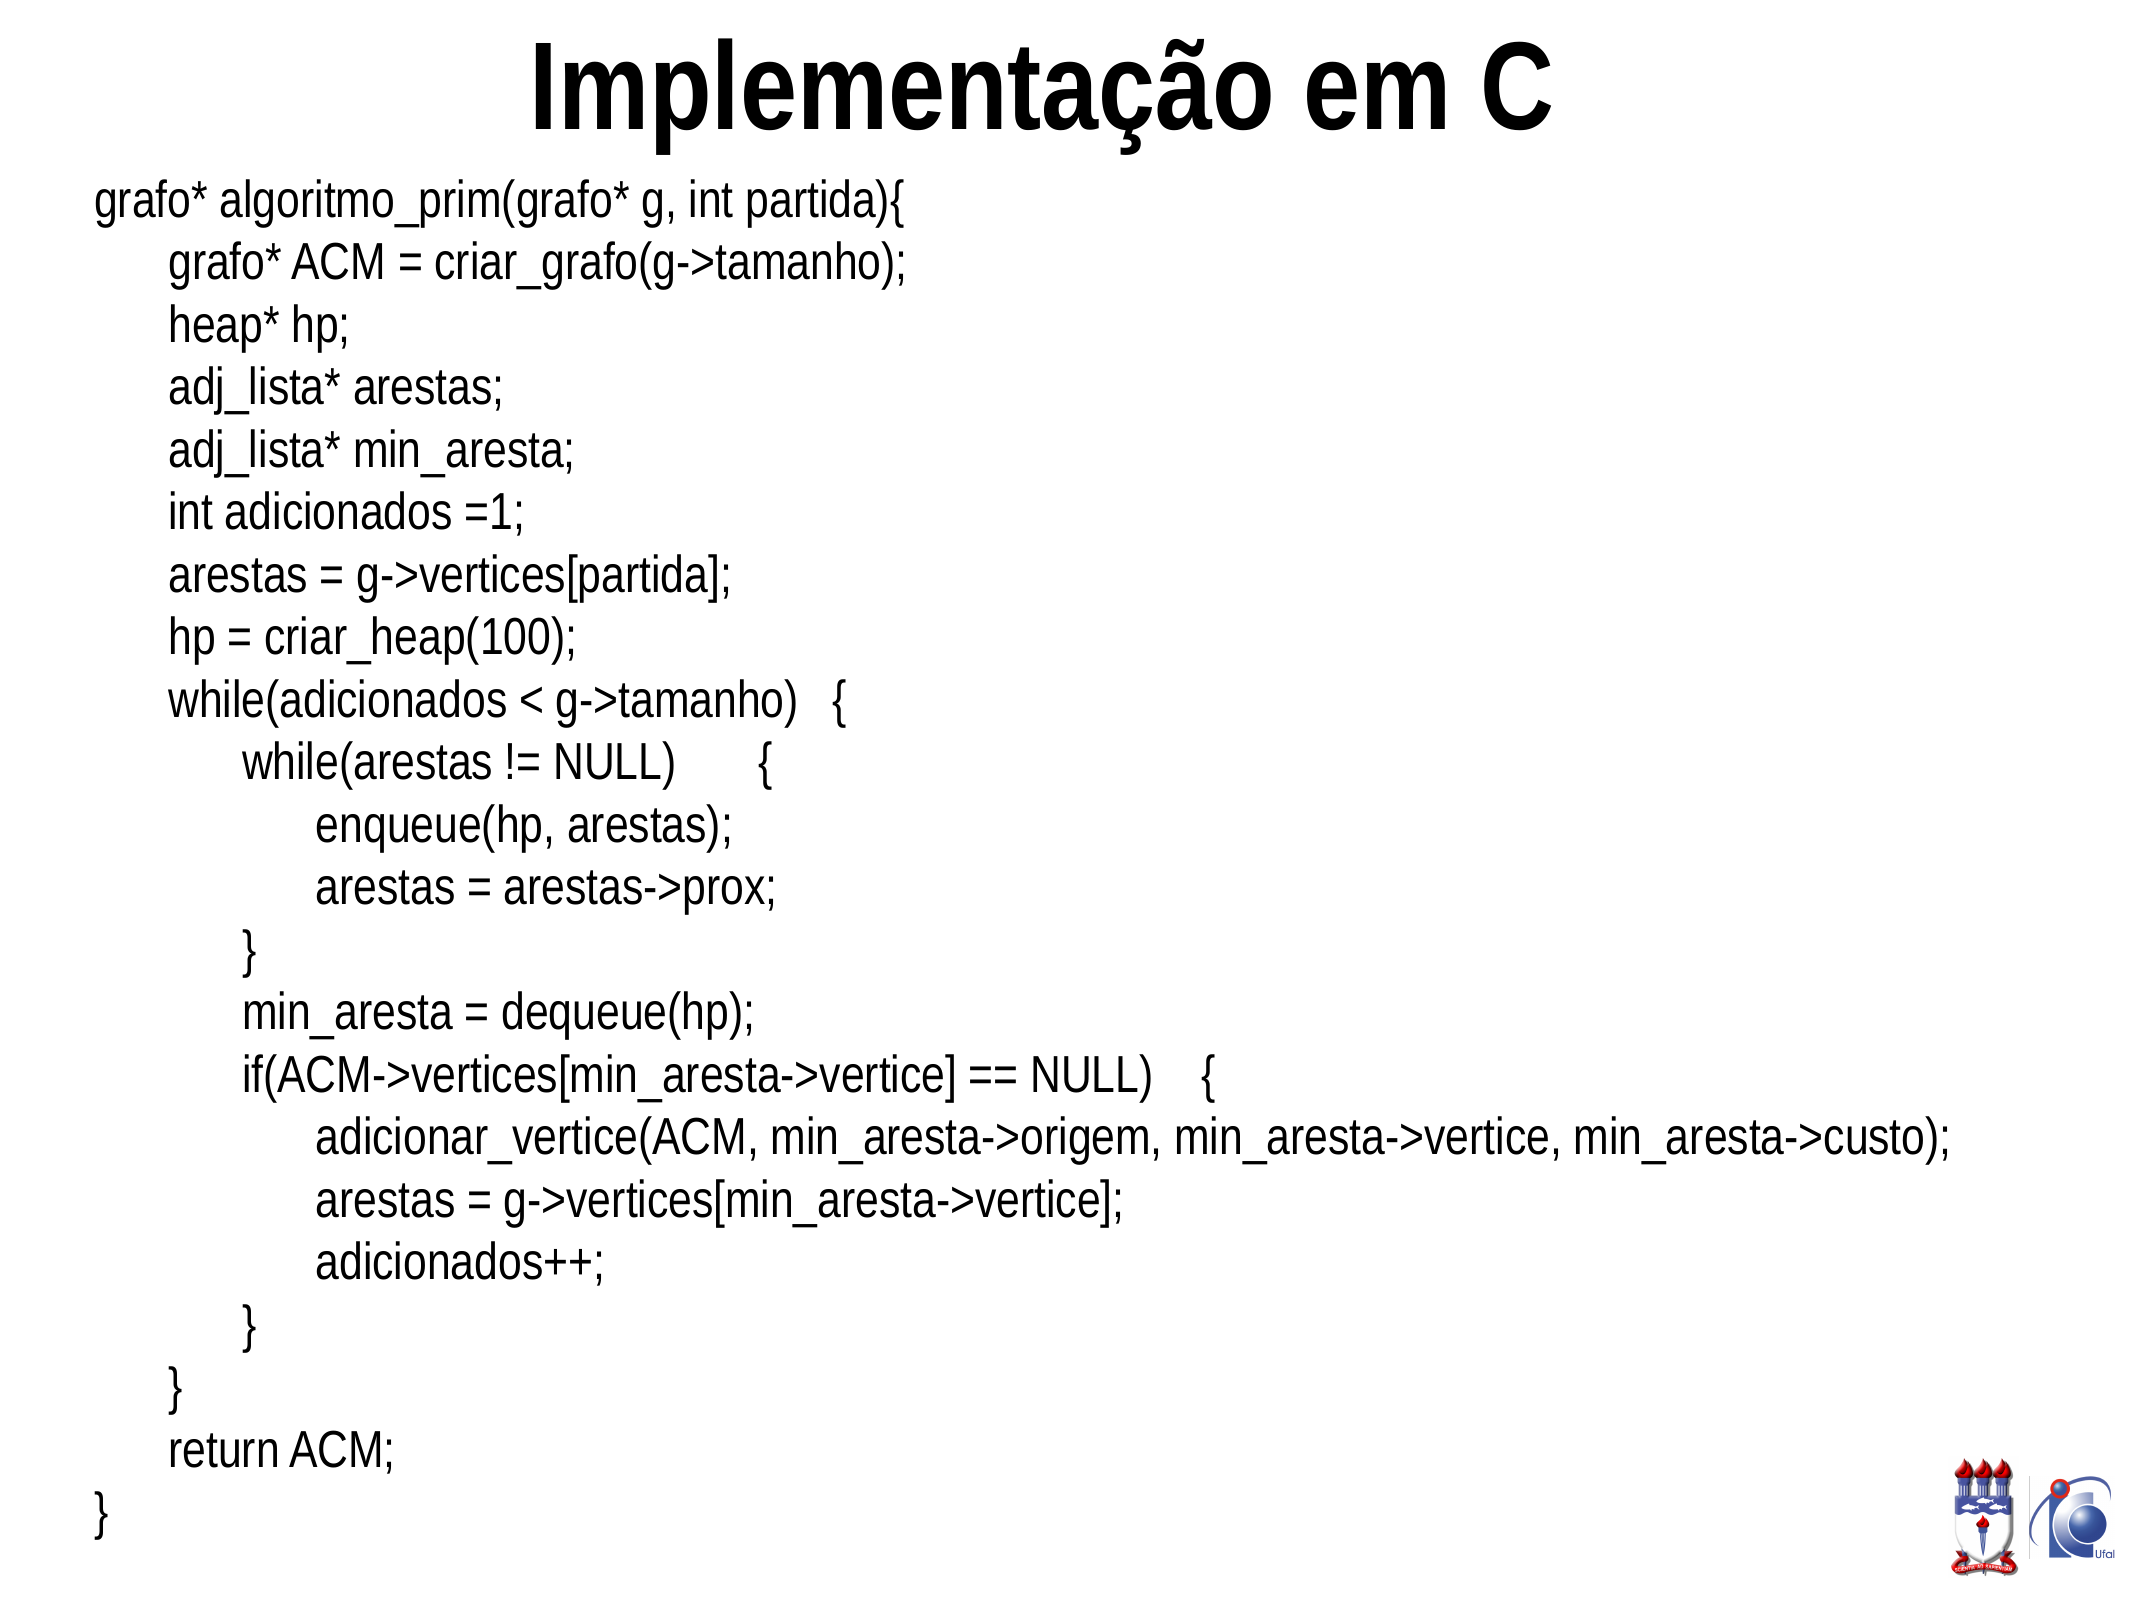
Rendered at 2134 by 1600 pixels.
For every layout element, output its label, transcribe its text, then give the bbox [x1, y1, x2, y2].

text_box grafo* algoritmo_prim(grafo* g, int partida){ grafo* ACM = criar_grafo(g->tamanho); heap* hp; adj_lista* arestas; adj_lista* min_aresta; int adicionados =1; arestas = g->vertices[partida]; hp = criar_heap(100); while(adicionados < g->tamanho) { while(arestas != NULL) { enqueue(hp, arestas); arestas = arestas->prox; } min_aresta = dequeue(hp); if(ACM->vertices[min_aresta->vertice] == NULL) { adicionar_vertice(ACM, min_aresta->origem, min_aresta->vertice, min_aresta->custo); arestas = g->vertices[min_aresta->vertice]; adicionados++; } } return ACM; } [94, 165, 2014, 1547]
picture [1948, 1456, 2019, 1578]
picture [2028, 1476, 2115, 1559]
text_box Implementação em C [82, 0, 2003, 213]
